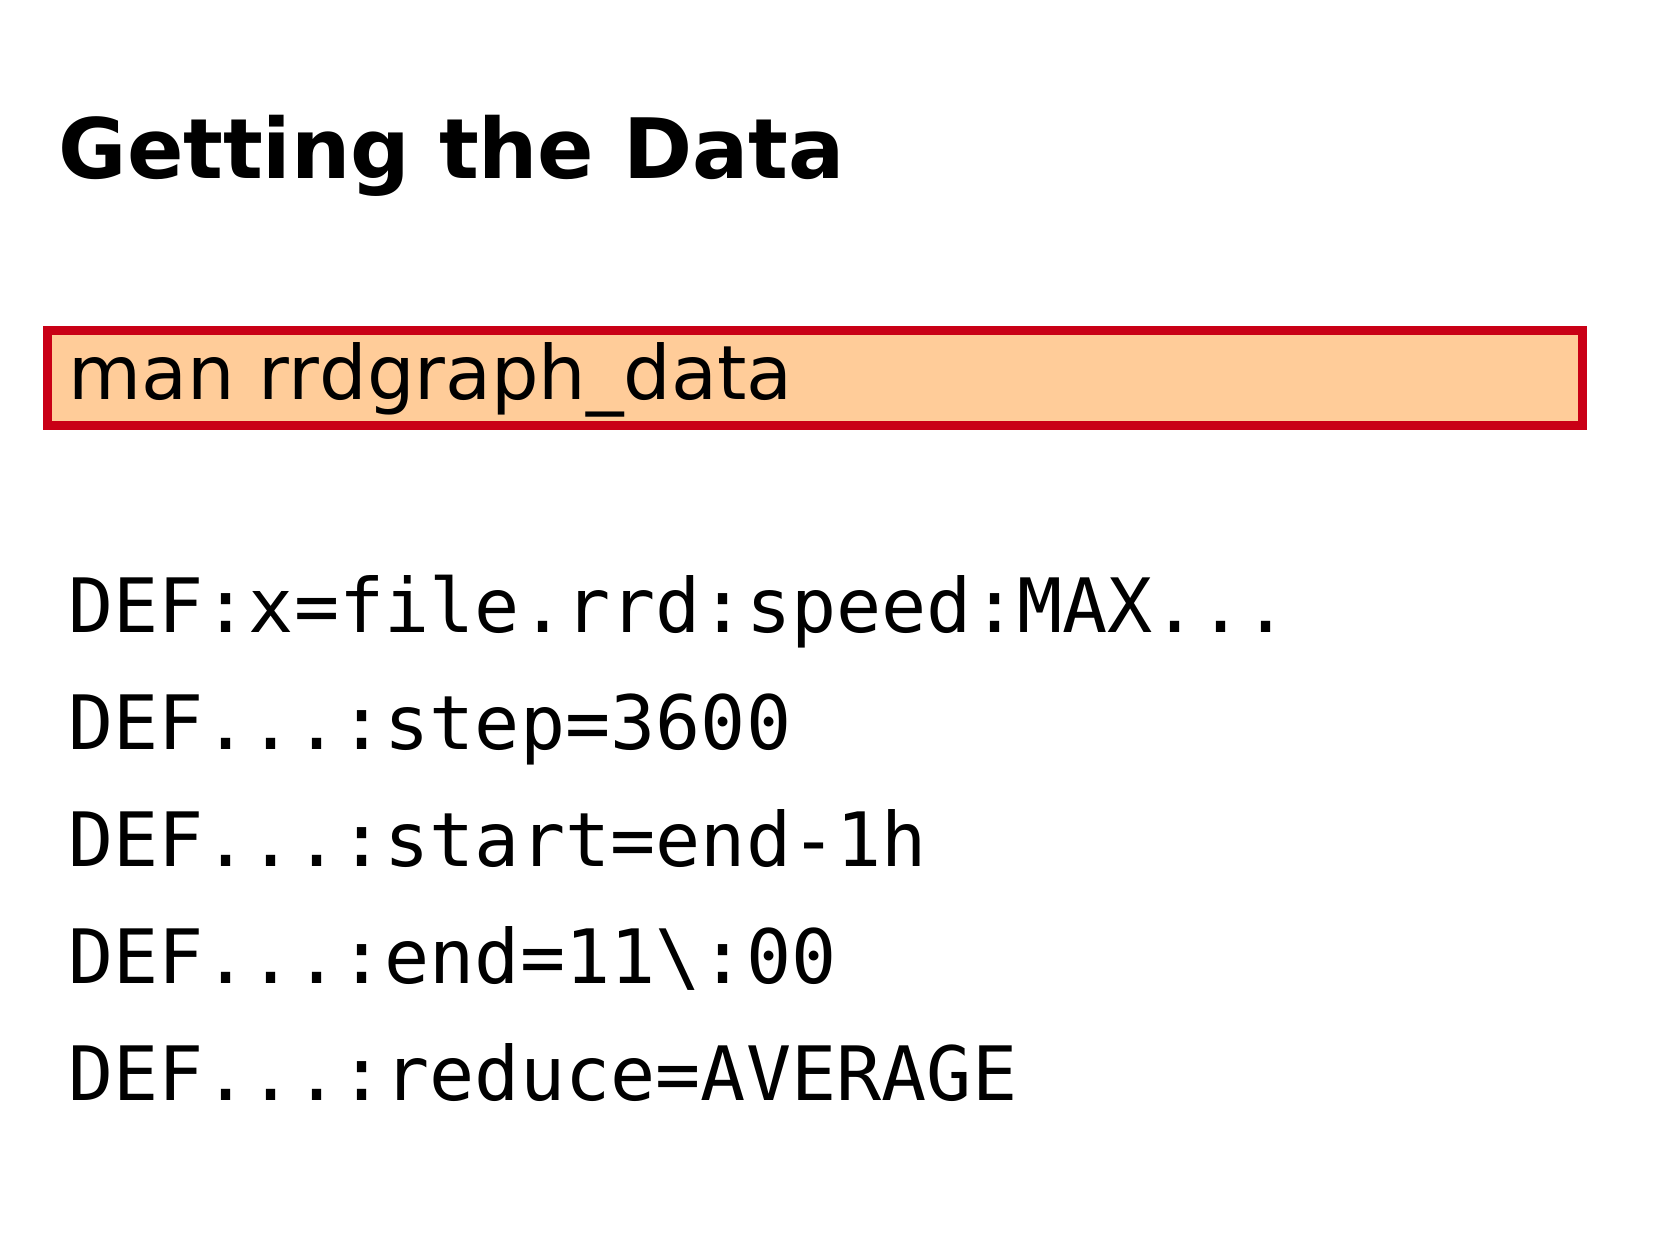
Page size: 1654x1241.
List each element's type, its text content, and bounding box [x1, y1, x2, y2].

title Getting the Data [59, 75, 1607, 225]
list man rrdgraph_data DEF:x=file.rrd:speed:MAX... DEF...:step=3600 DEF...:start=end-1h DEF...:end=11\:00 DEF...:reduce=AVERAGE [50, 329, 1571, 1119]
text_box [1571, 330, 1583, 426]
